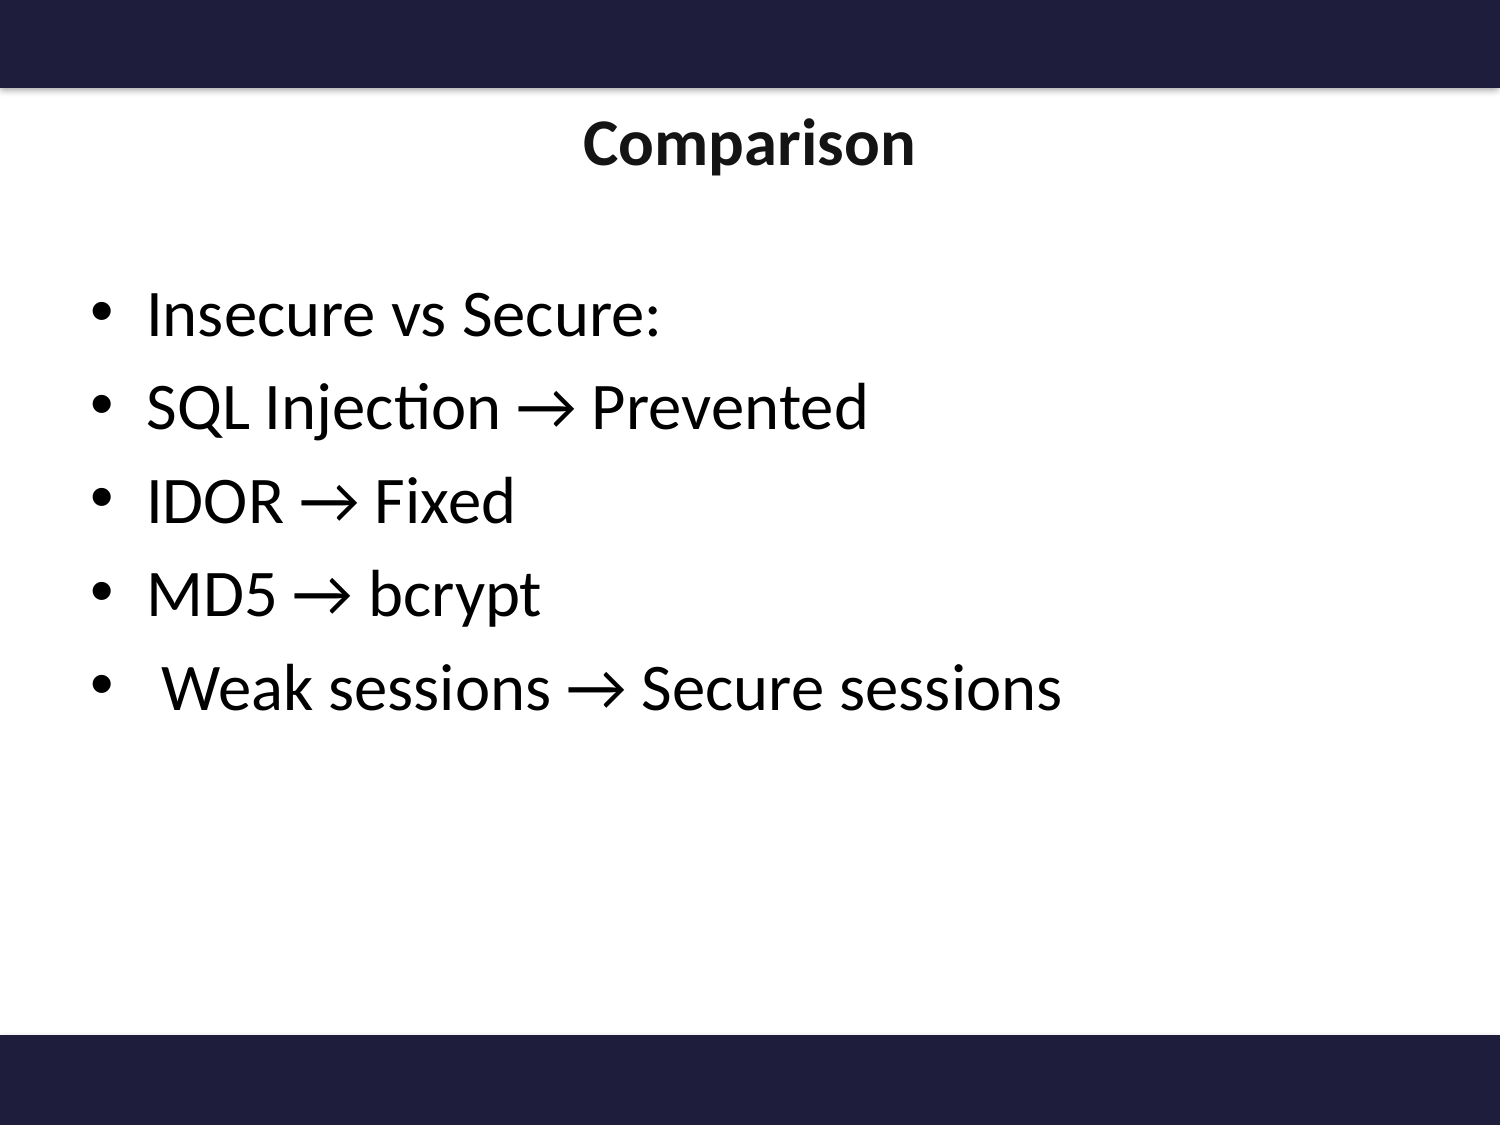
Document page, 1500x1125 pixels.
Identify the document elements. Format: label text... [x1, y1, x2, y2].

text_box [0, 0, 1500, 88]
text_box [0, 1035, 1500, 1125]
list Insecure vs Secure: SQL Injection → Prevented IDOR → Fixed MD5 → bcrypt Weak sessions → Secure sessions [75, 262, 1425, 1005]
title Comparison [75, 88, 1425, 233]
